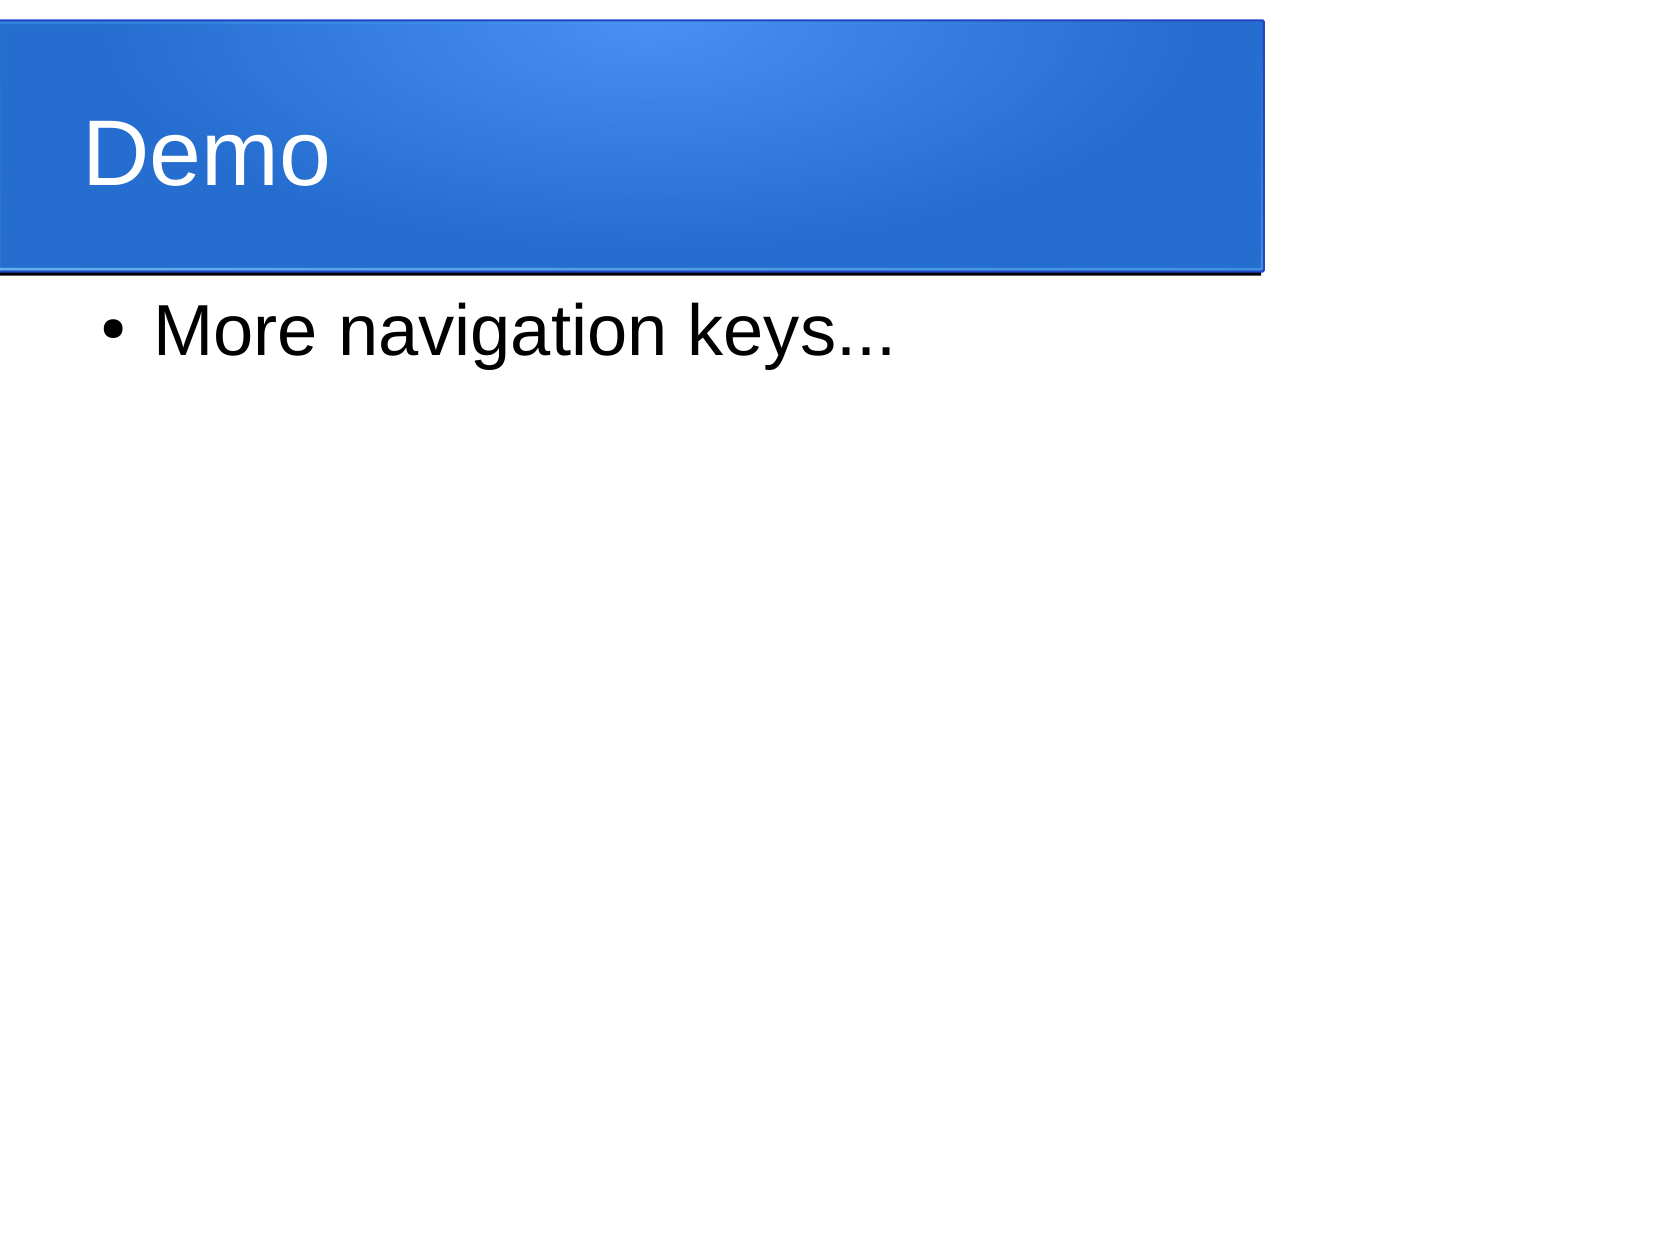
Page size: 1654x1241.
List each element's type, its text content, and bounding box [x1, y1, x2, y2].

title Demo [82, 49, 1250, 257]
list More navigation keys... [82, 290, 1538, 1010]
